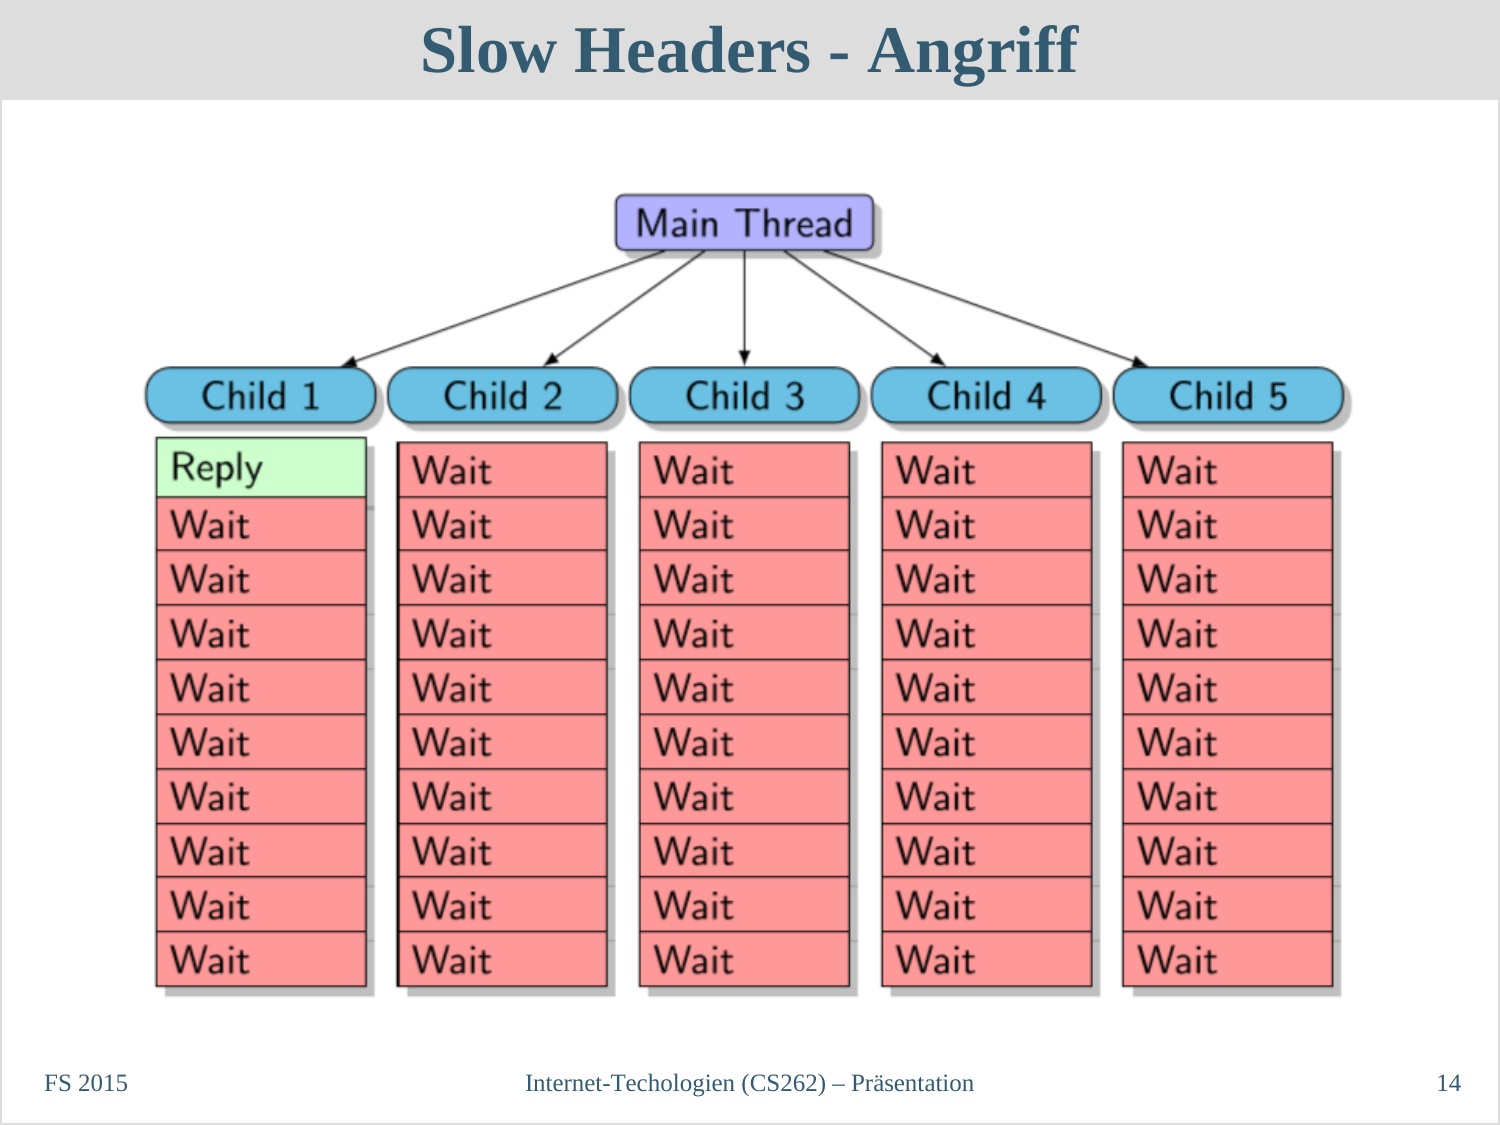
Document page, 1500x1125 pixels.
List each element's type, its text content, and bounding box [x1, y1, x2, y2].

picture [125, 190, 1376, 999]
text_box <number> [1375, 1058, 1477, 1097]
text_box Internet-Techologien (CS262) – Präsentation [300, 1058, 1201, 1107]
title Slow Headers - Angriff [0, 0, 1500, 100]
text_box FS 2015 [29, 1058, 195, 1097]
